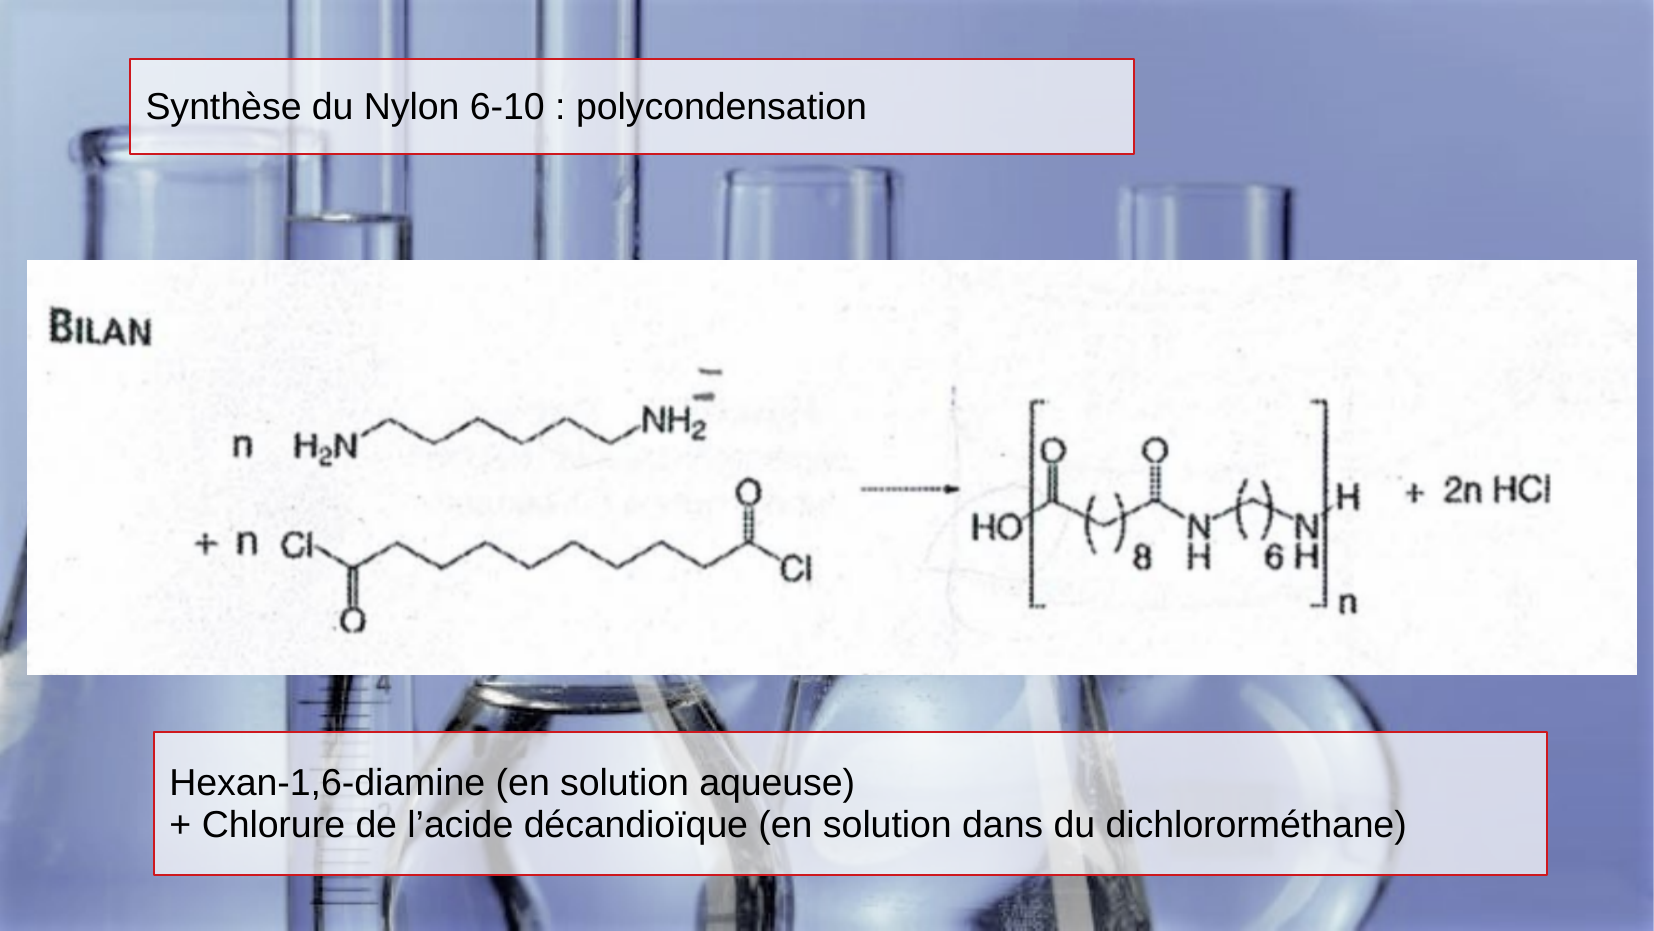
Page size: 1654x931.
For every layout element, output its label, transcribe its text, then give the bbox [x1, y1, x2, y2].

text_box Hexan-1,6-diamine (en solution aqueuse) + Chlorure de l’acide décandioïque (en solution dans du dichlororméthane) [153, 732, 1548, 876]
text_box Synthèse du Nylon 6-10 : polycondensation [129, 59, 1134, 154]
picture [0, 0, 1654, 931]
